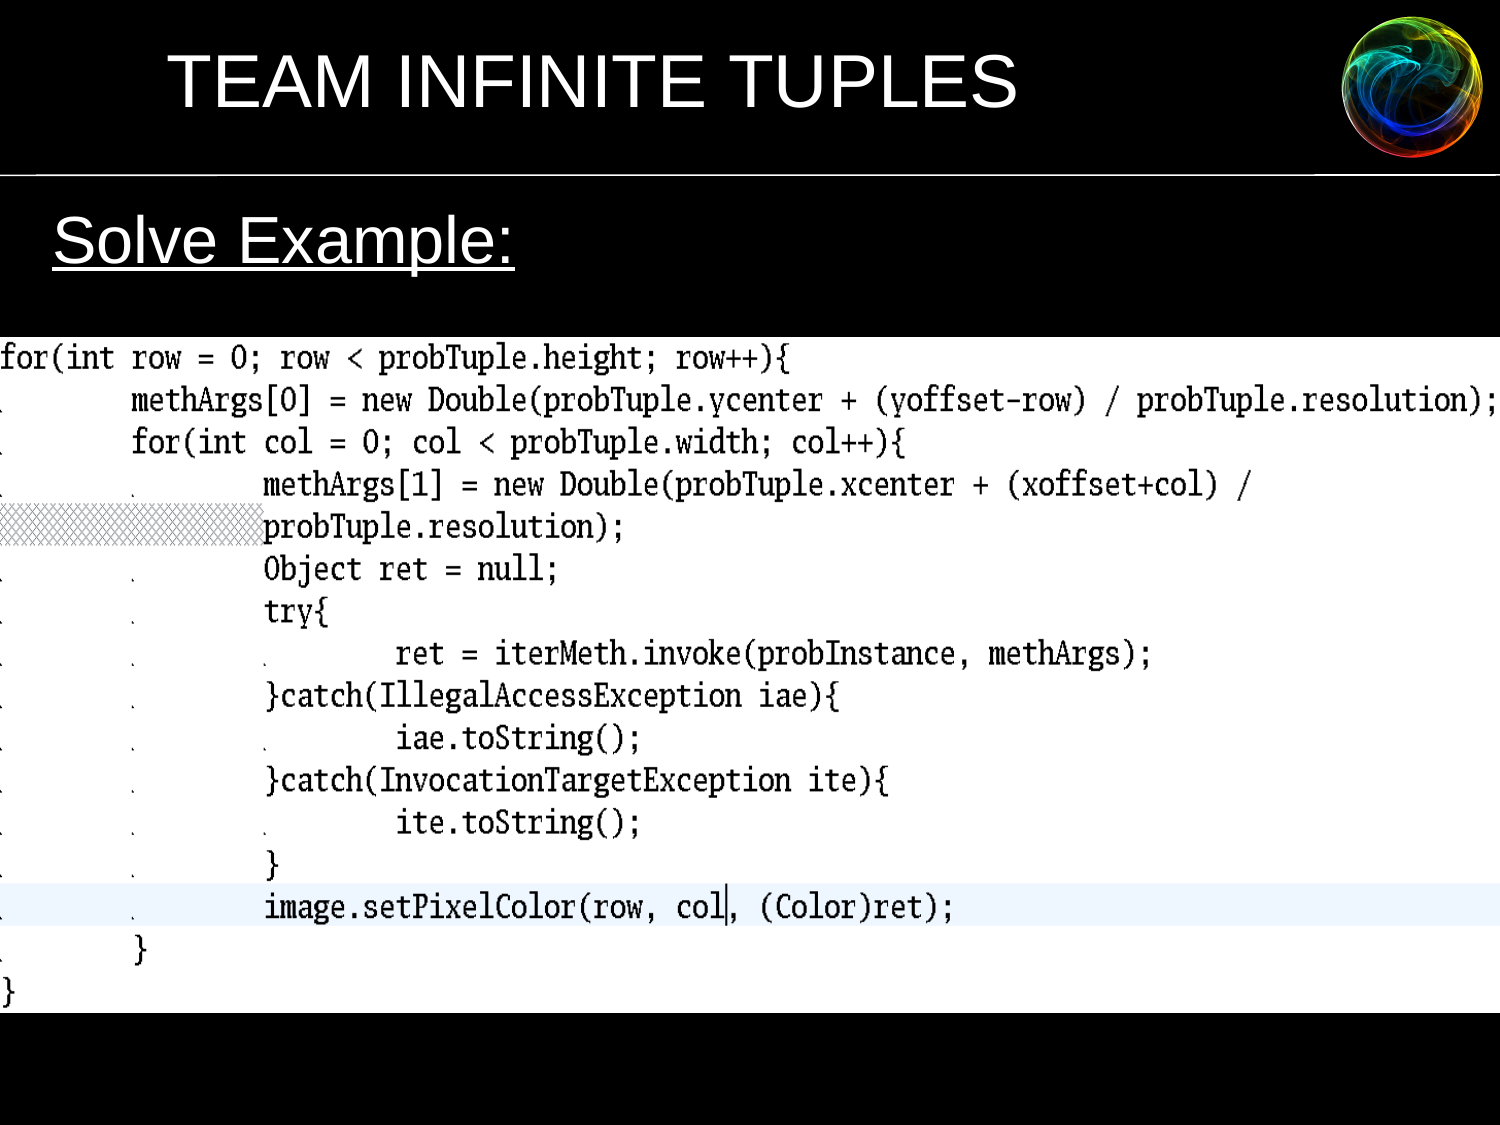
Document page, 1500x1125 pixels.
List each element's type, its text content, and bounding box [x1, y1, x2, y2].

picture [0, 337, 1500, 1013]
text_box TEAM INFINITE TUPLES [0, 37, 1188, 131]
text_box Solve Example: [37, 210, 863, 300]
picture [1324, 0, 1500, 174]
